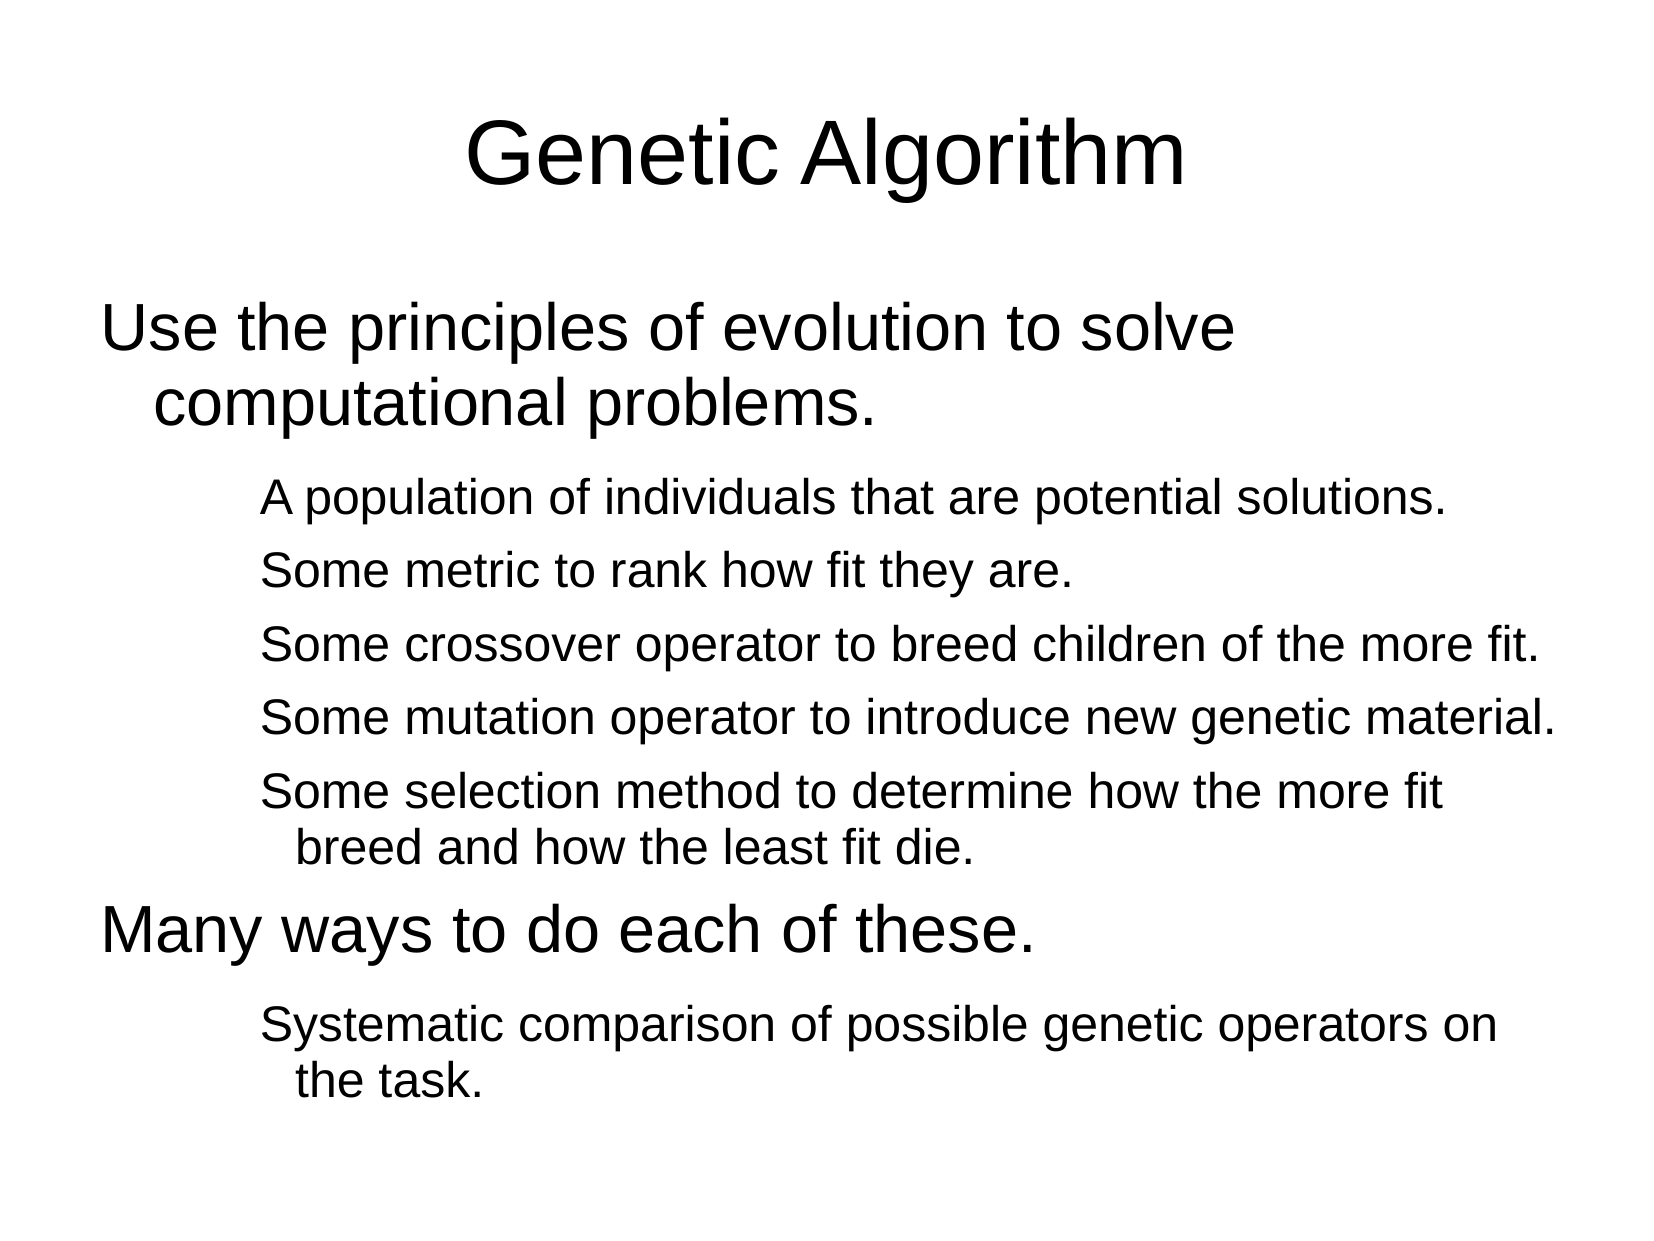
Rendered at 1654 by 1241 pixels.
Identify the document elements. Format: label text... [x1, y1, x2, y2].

title Genetic Algorithm [82, 56, 1571, 250]
list Use the principles of evolution to solve computational problems. A population of individuals that are potential solutions. Some metric to rank how fit they are. Some crossover operator to breed children of the more fit. Some mutation operator to introduce new genetic material. Some selection method to determine how the more fit breed and how the least fit die. Many ways to do each of these. Systematic comparison of possible genetic operators on the task. [82, 290, 1571, 1220]
